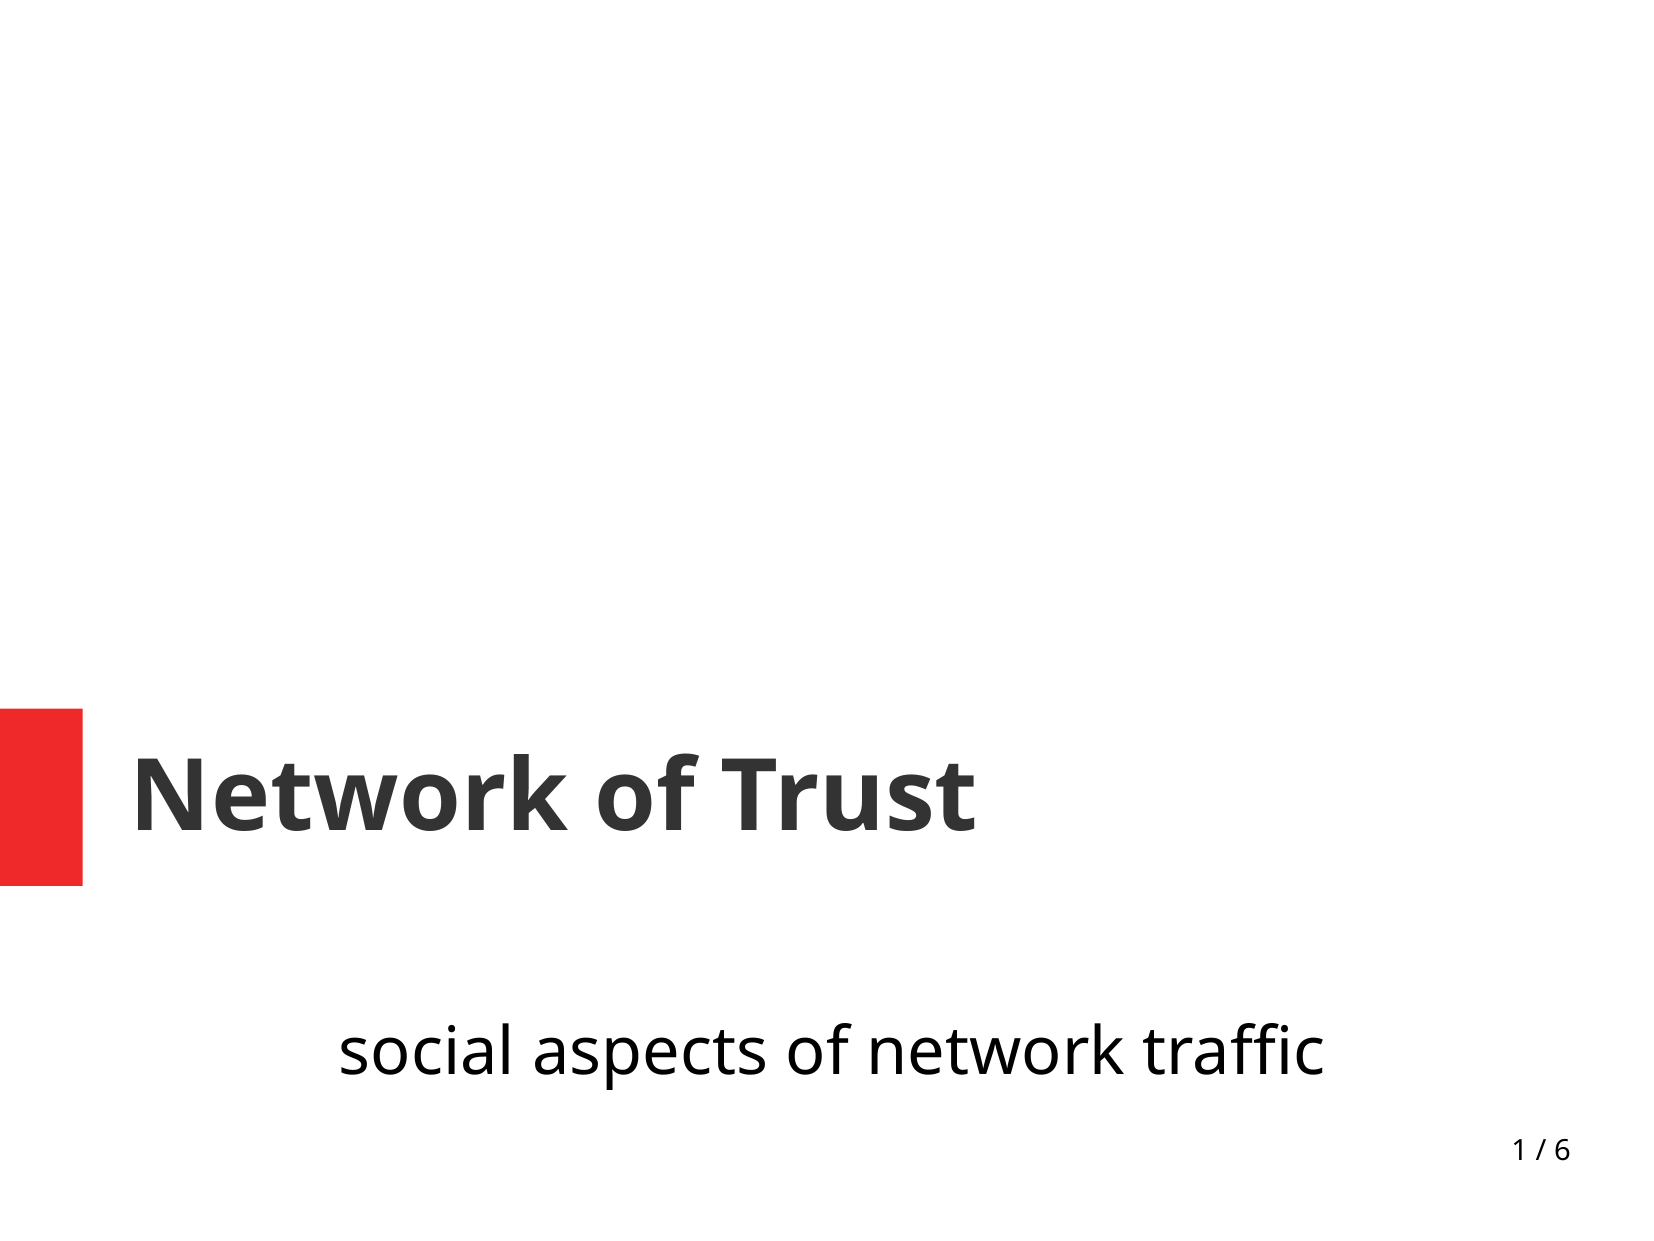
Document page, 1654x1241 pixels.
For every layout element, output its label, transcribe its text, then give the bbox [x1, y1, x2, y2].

subtitle social aspects of network traffic [129, 968, 1536, 1130]
title Network of Trust [129, 655, 1536, 928]
